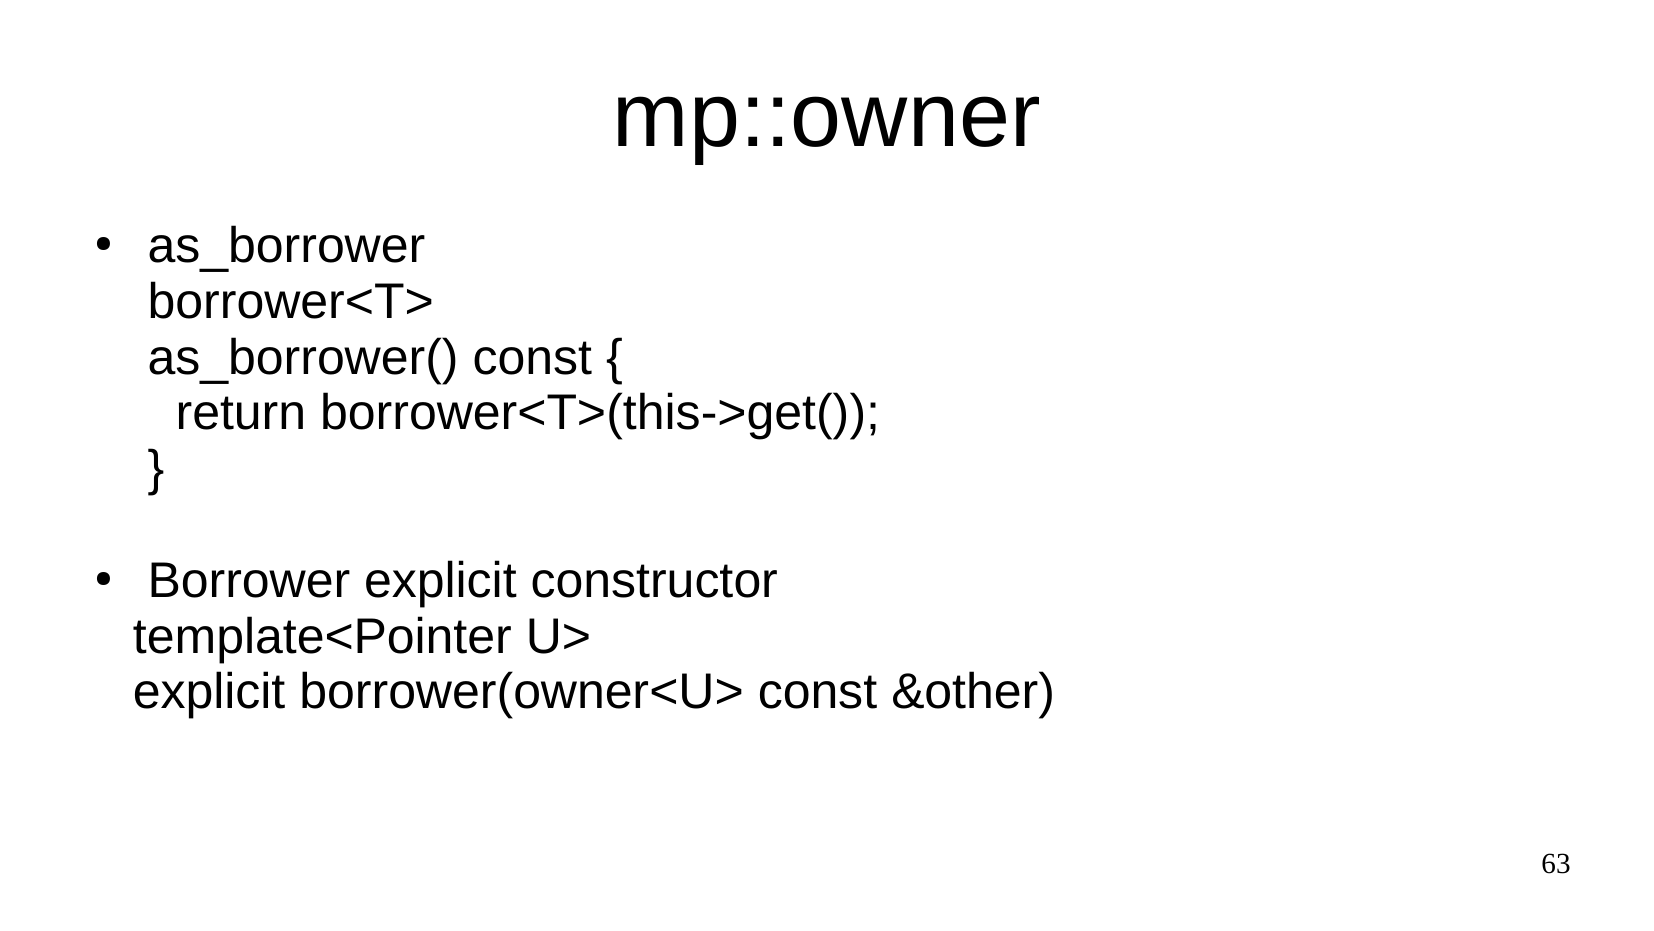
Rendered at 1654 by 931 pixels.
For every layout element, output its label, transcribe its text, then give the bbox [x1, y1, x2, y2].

list as_borrower borrower<T> as_borrower() const { return borrower<T>(this->get()); } Borrower explicit constructor template<Pointer U> explicit borrower(owner<U> const &other) [76, 217, 1565, 857]
title mp::owner [82, 37, 1571, 193]
text_box [177, 586, 230, 645]
